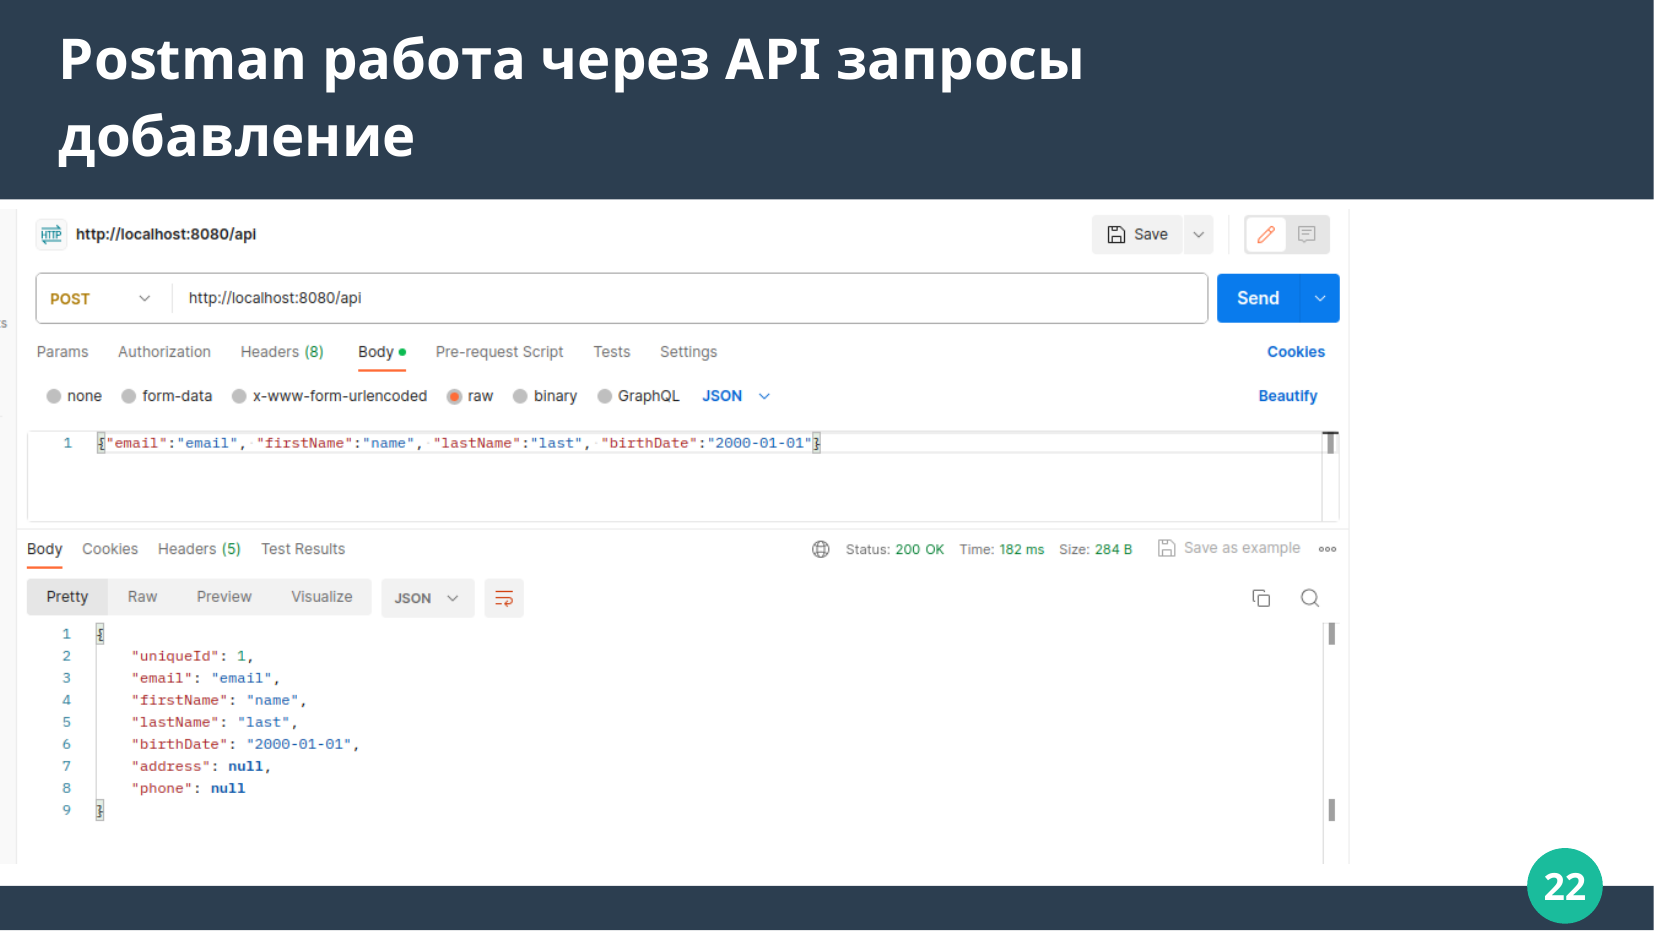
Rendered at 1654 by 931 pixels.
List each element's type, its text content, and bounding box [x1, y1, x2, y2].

title Postman работа через API запросы добавление [59, 37, 1595, 155]
picture [0, 209, 1351, 864]
